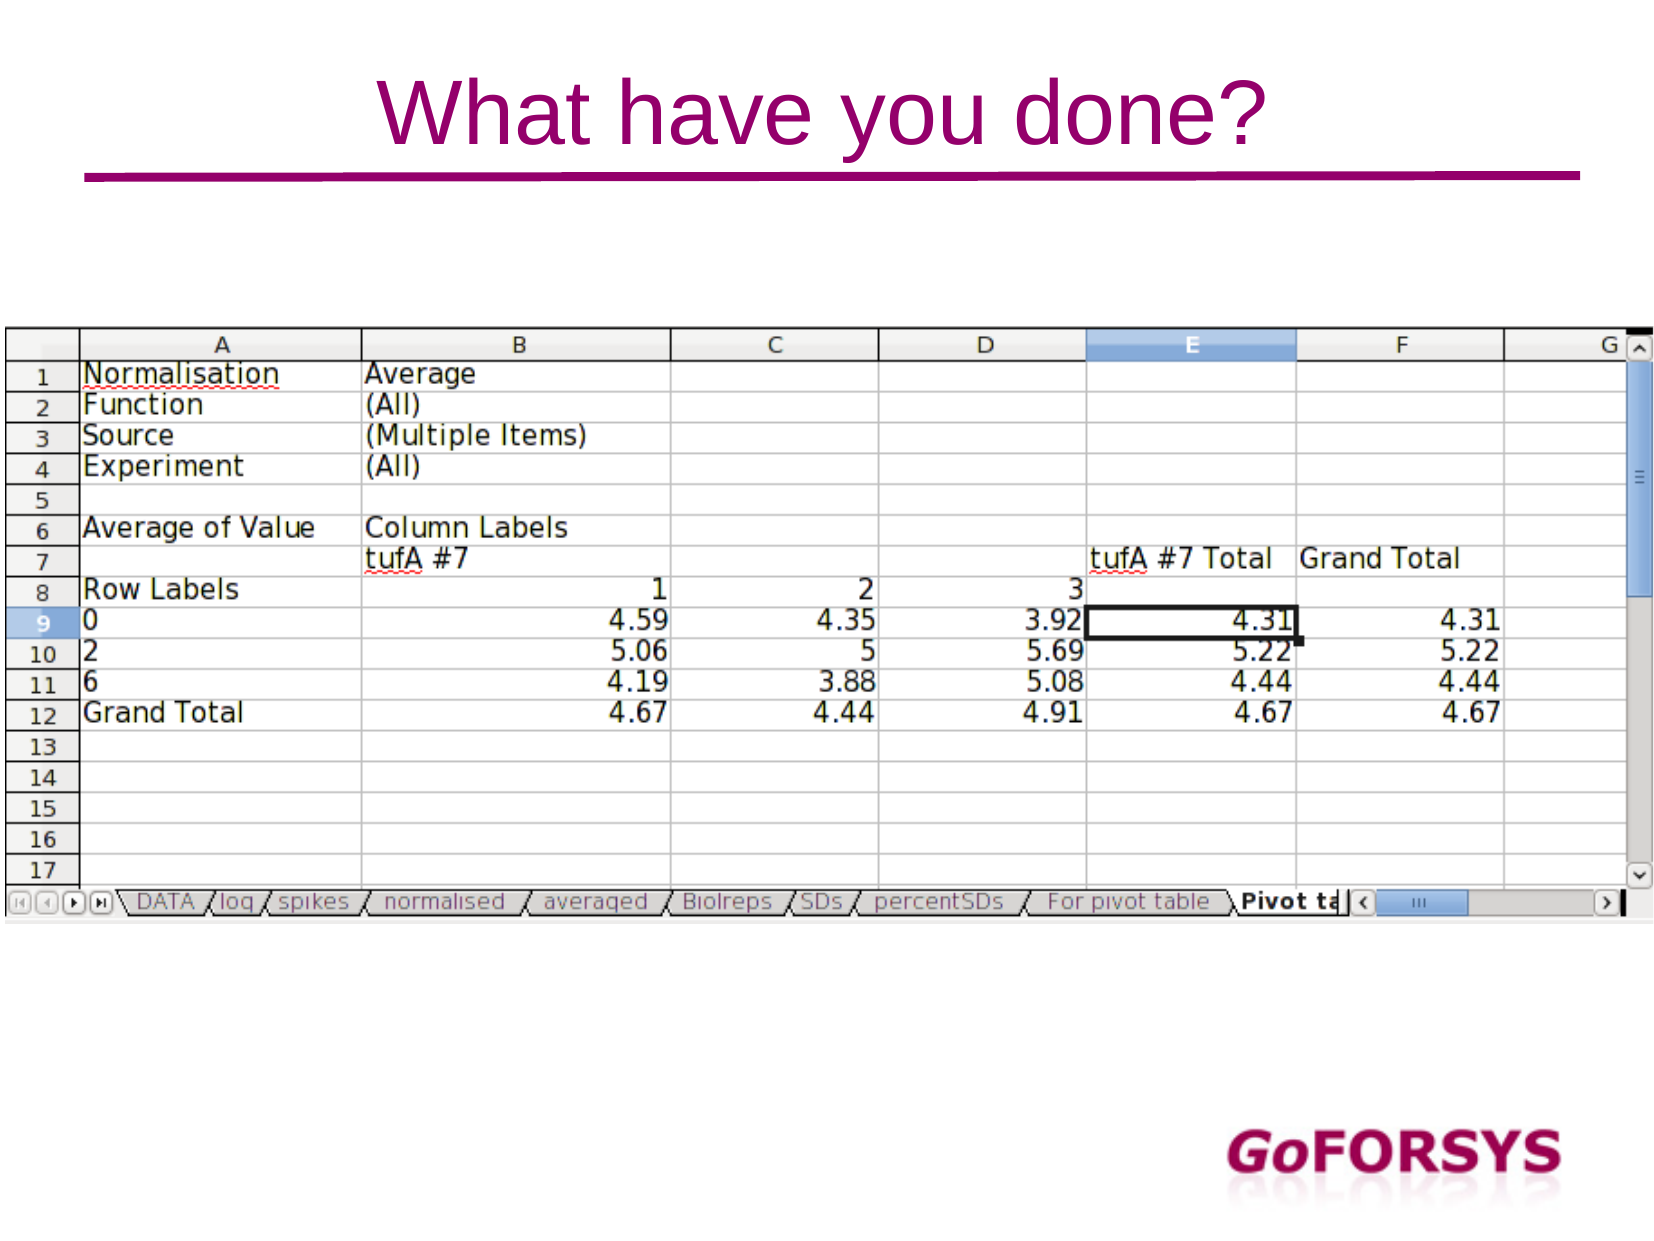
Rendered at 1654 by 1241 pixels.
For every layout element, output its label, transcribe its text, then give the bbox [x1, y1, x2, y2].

title What have you done? [75, 56, 1571, 170]
picture [1211, 1115, 1574, 1241]
picture [5, 326, 1654, 924]
